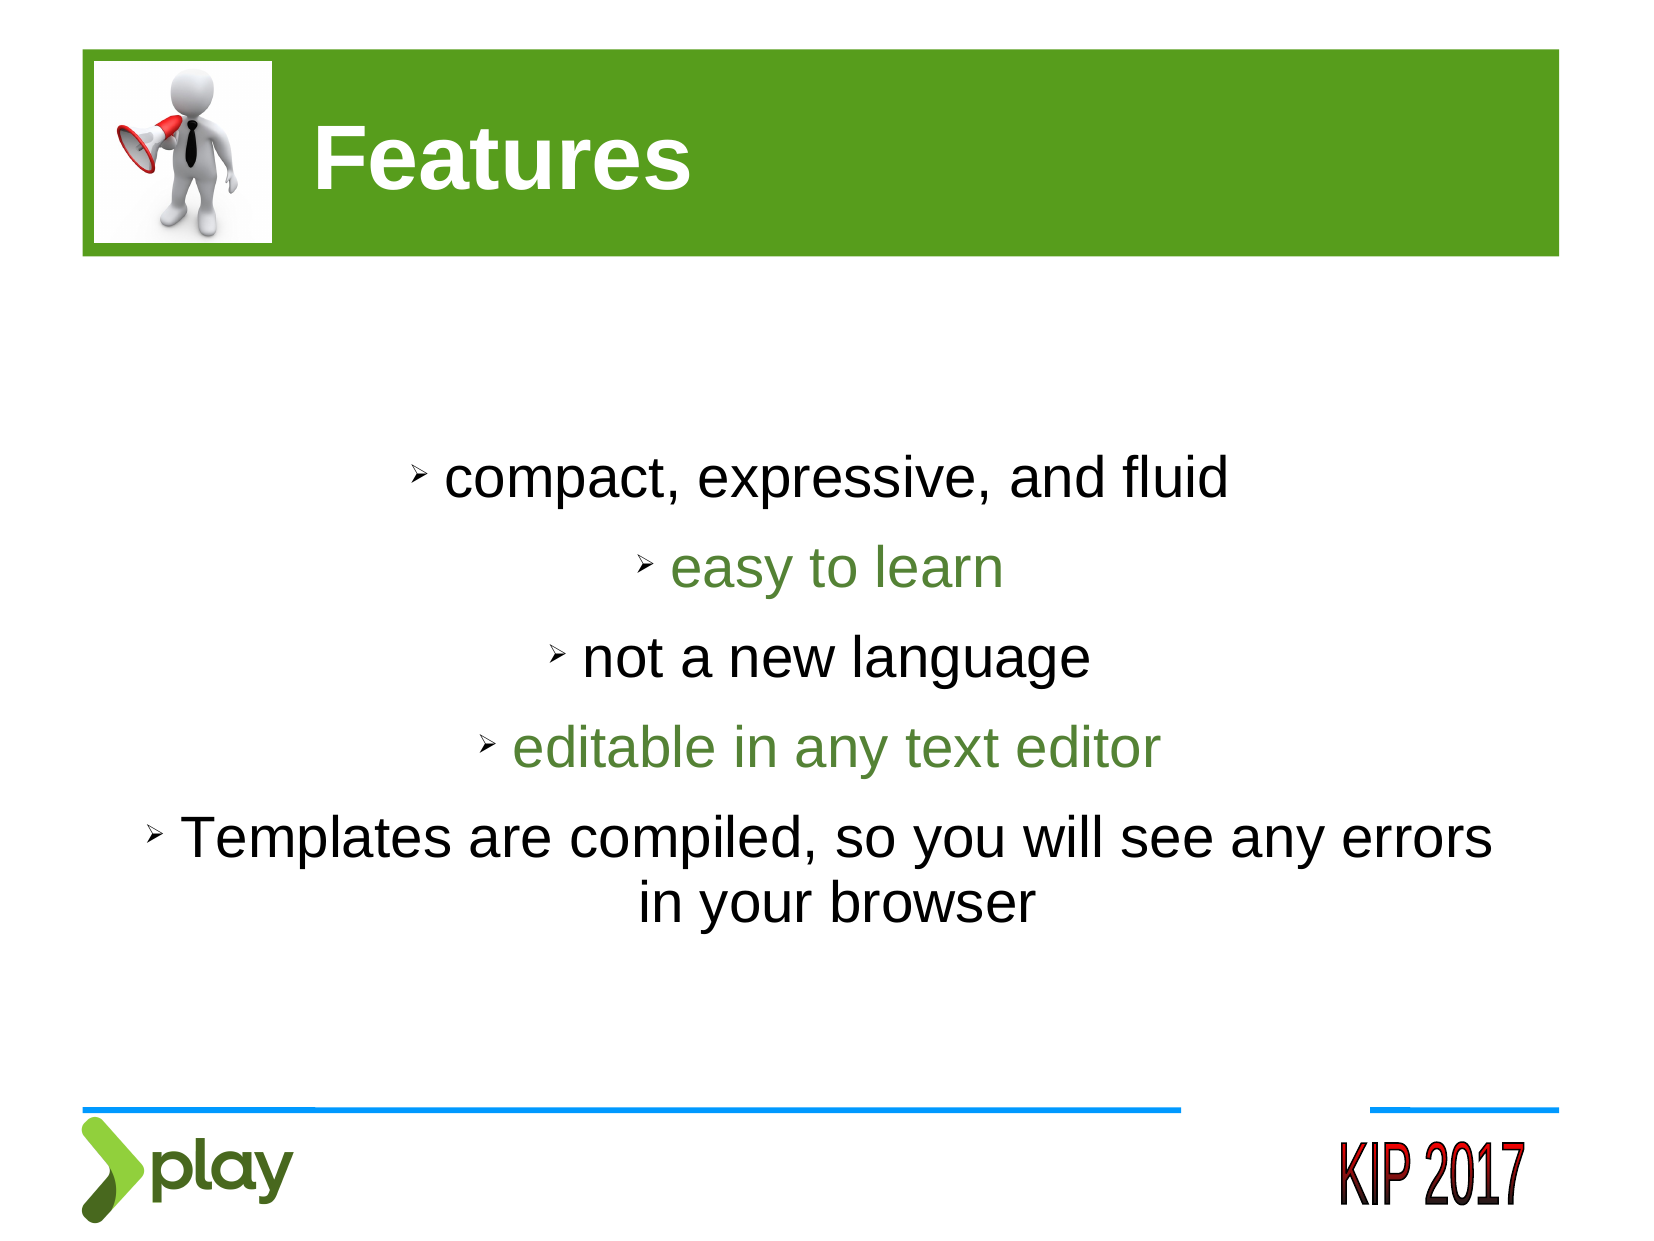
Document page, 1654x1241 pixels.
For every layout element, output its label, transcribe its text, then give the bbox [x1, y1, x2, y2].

text_box compact, expressive, and fluid easy to learn not a new language editable in any text editor Templates are compiled, so you will see any errors in your browser [129, 307, 1536, 1073]
title Features [82, 49, 1560, 257]
picture [68, 1111, 302, 1229]
picture [94, 61, 272, 243]
